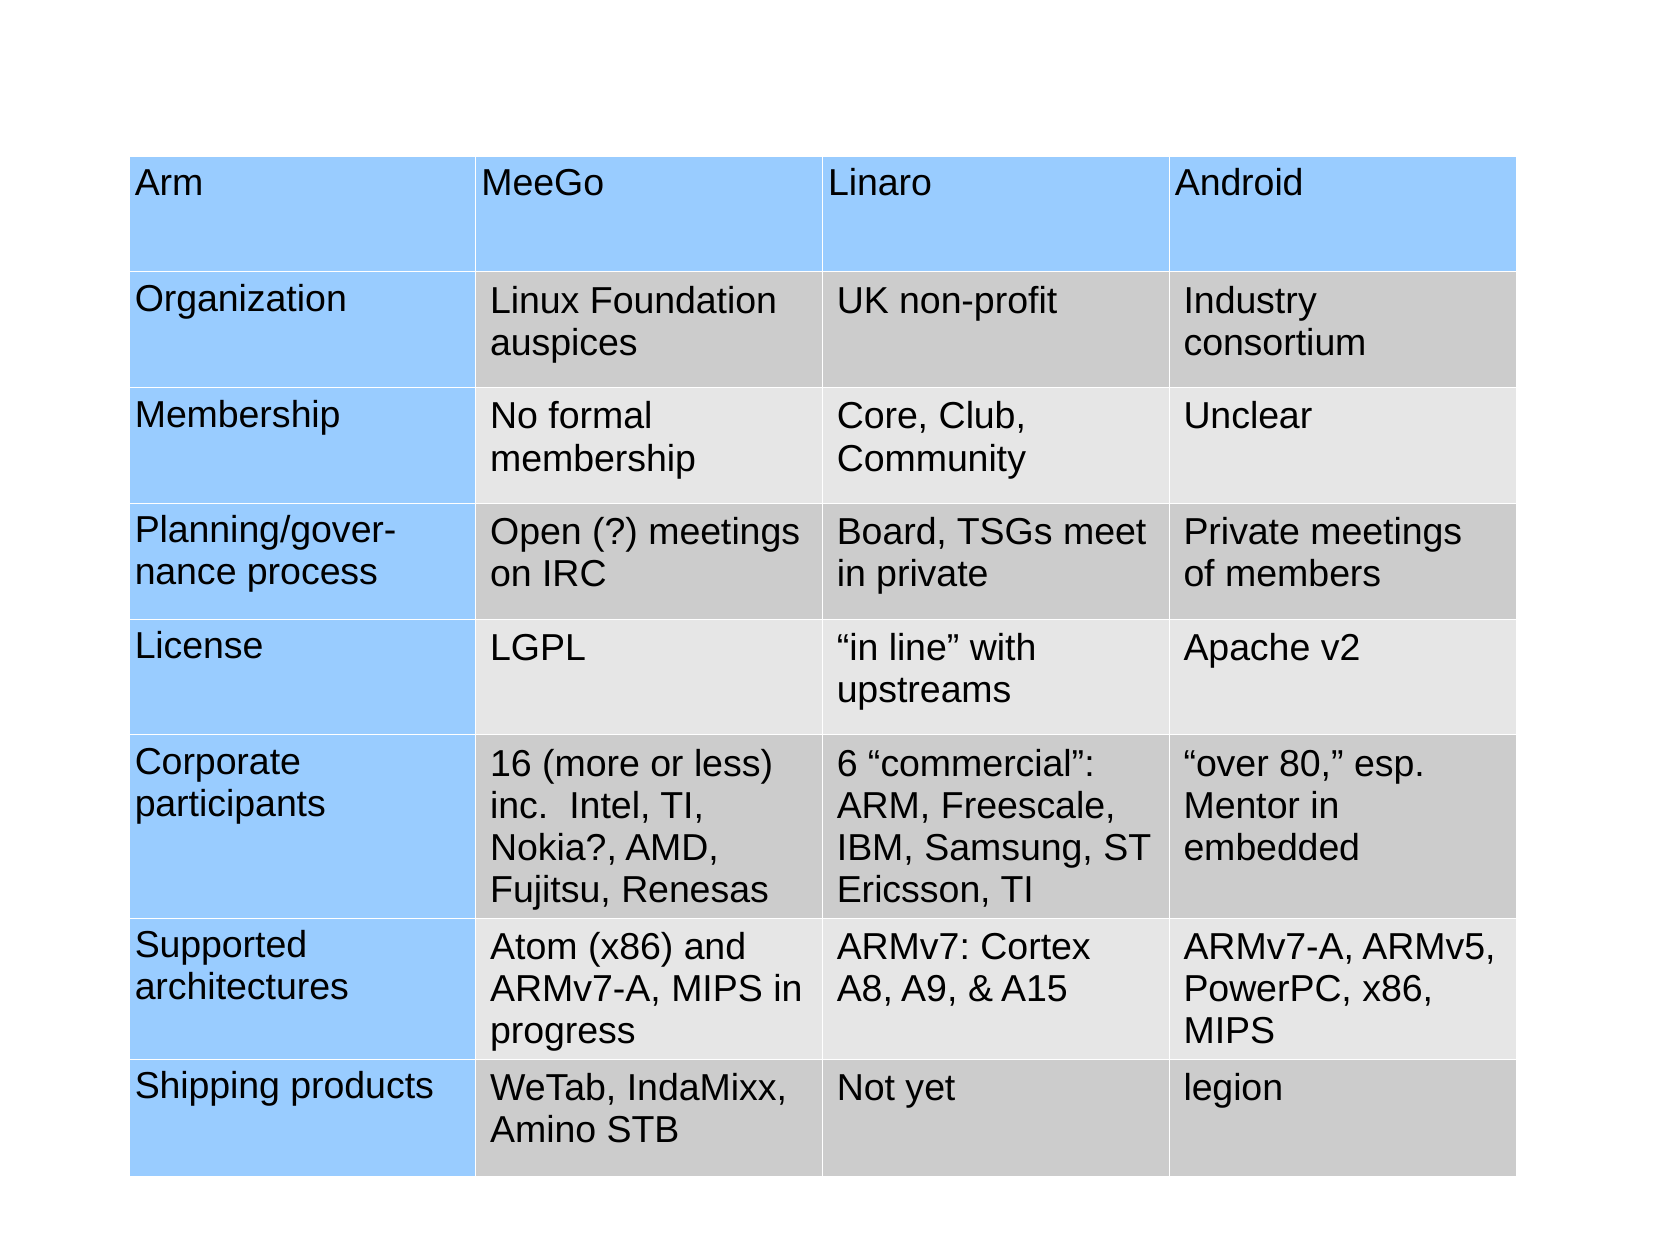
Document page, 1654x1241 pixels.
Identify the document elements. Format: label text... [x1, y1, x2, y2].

table_cell 16 (more or less) inc. Intel, TI, Nokia?, AMD, Fujitsu, Renesas [476, 735, 822, 918]
table_cell Apache v2 [1170, 620, 1516, 734]
table_cell Organization [130, 272, 475, 387]
table_cell Membership [130, 388, 475, 503]
table_cell License [130, 620, 475, 734]
table_cell ARMv7-A, ARMv5, PowerPC, x86, MIPS [1170, 919, 1516, 1059]
table_cell Unclear [1170, 388, 1516, 503]
table_cell WeTab, IndaMixx, Amino STB [476, 1060, 822, 1176]
table_cell Board, TSGs meet in private [823, 504, 1169, 619]
table_cell Private meetings of members [1170, 504, 1516, 619]
table_cell Atom (x86) and ARMv7-A, MIPS in progress [476, 919, 822, 1059]
table_cell Open (?) meetings on IRC [476, 504, 822, 619]
table_cell 6 “commercial”: ARM, Freescale, IBM, Samsung, ST Ericsson, TI [823, 735, 1169, 918]
table_cell “over 80,” esp. Mentor in embedded [1170, 735, 1516, 918]
table_cell legion [1170, 1060, 1516, 1176]
table_cell “in line” with upstreams [823, 620, 1169, 734]
table_cell LGPL [476, 620, 822, 734]
table_cell Shipping products [130, 1060, 475, 1176]
table_cell Not yet [823, 1060, 1169, 1176]
table_cell Planning/gover-nance process [130, 504, 475, 619]
table_cell UK non-profit [823, 272, 1169, 387]
table_cell No formal membership [476, 388, 822, 503]
table_header Linaro [823, 157, 1169, 271]
table_cell ARMv7: Cortex A8, A9, & A15 [823, 919, 1169, 1059]
table_cell Supported architectures [130, 919, 475, 1059]
table_cell Industry consortium [1170, 272, 1516, 387]
table_header Arm [130, 157, 475, 271]
table_cell Linux Foundation auspices [476, 272, 822, 387]
table_cell Core, Club, Community [823, 388, 1169, 503]
table_cell Corporate participants [130, 735, 475, 918]
table_header Android [1170, 157, 1516, 271]
table_header MeeGo [476, 157, 822, 271]
